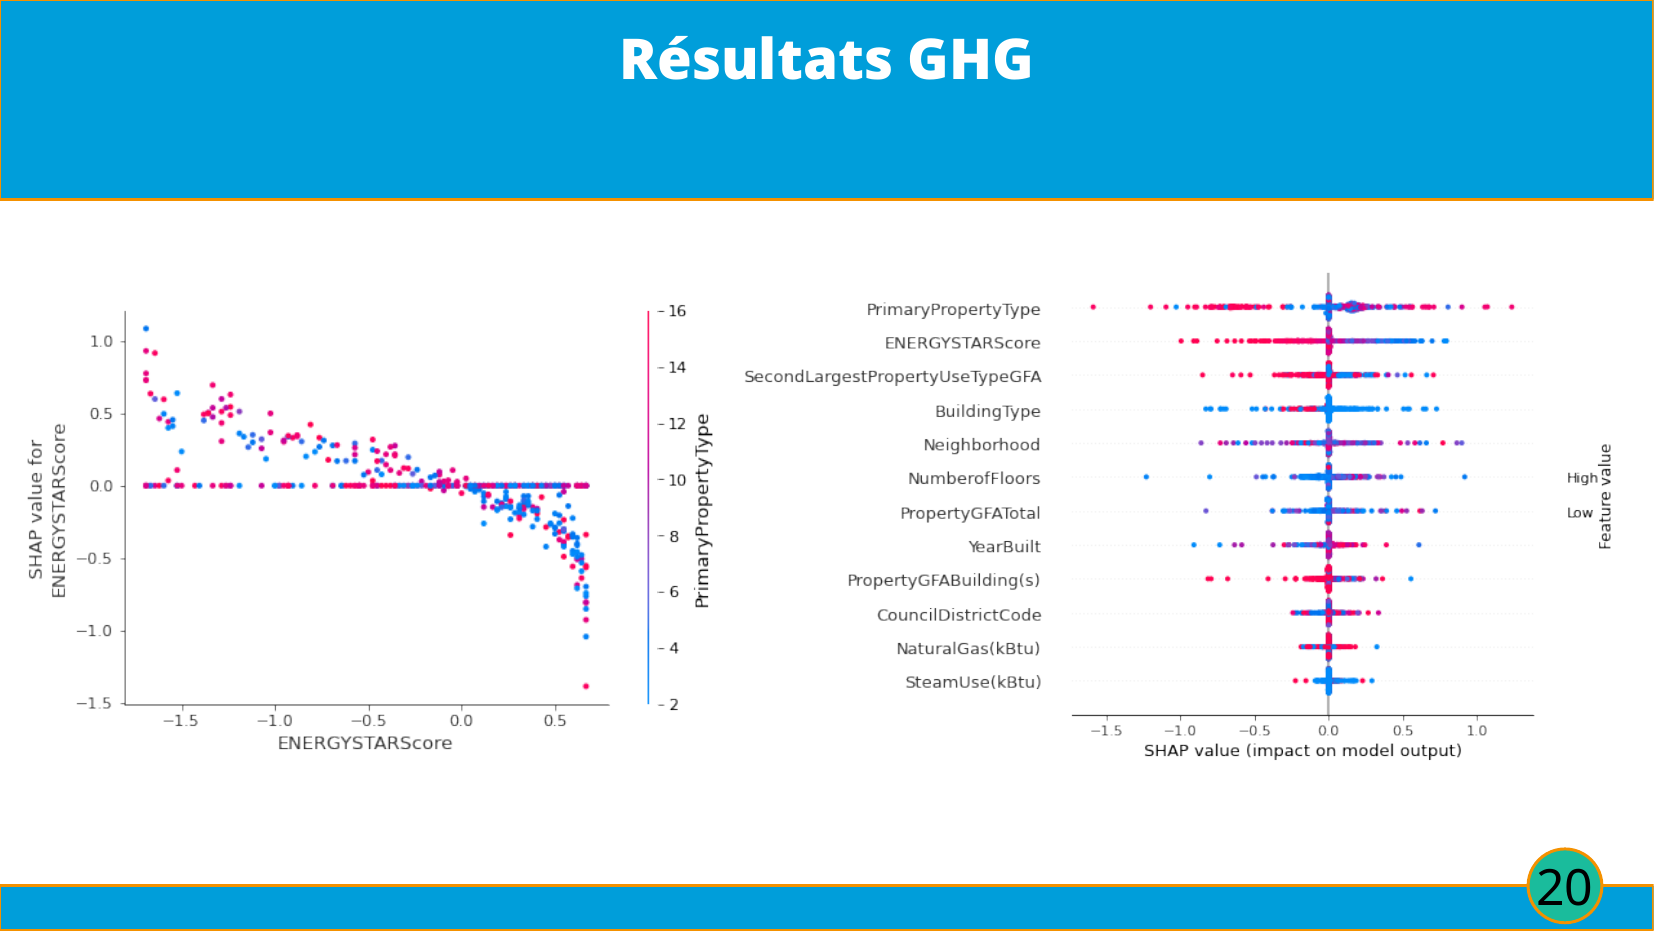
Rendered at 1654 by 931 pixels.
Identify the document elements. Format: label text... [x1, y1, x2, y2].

picture [19, 295, 723, 764]
title Résultats GHG [59, 37, 1595, 155]
picture [734, 265, 1625, 768]
